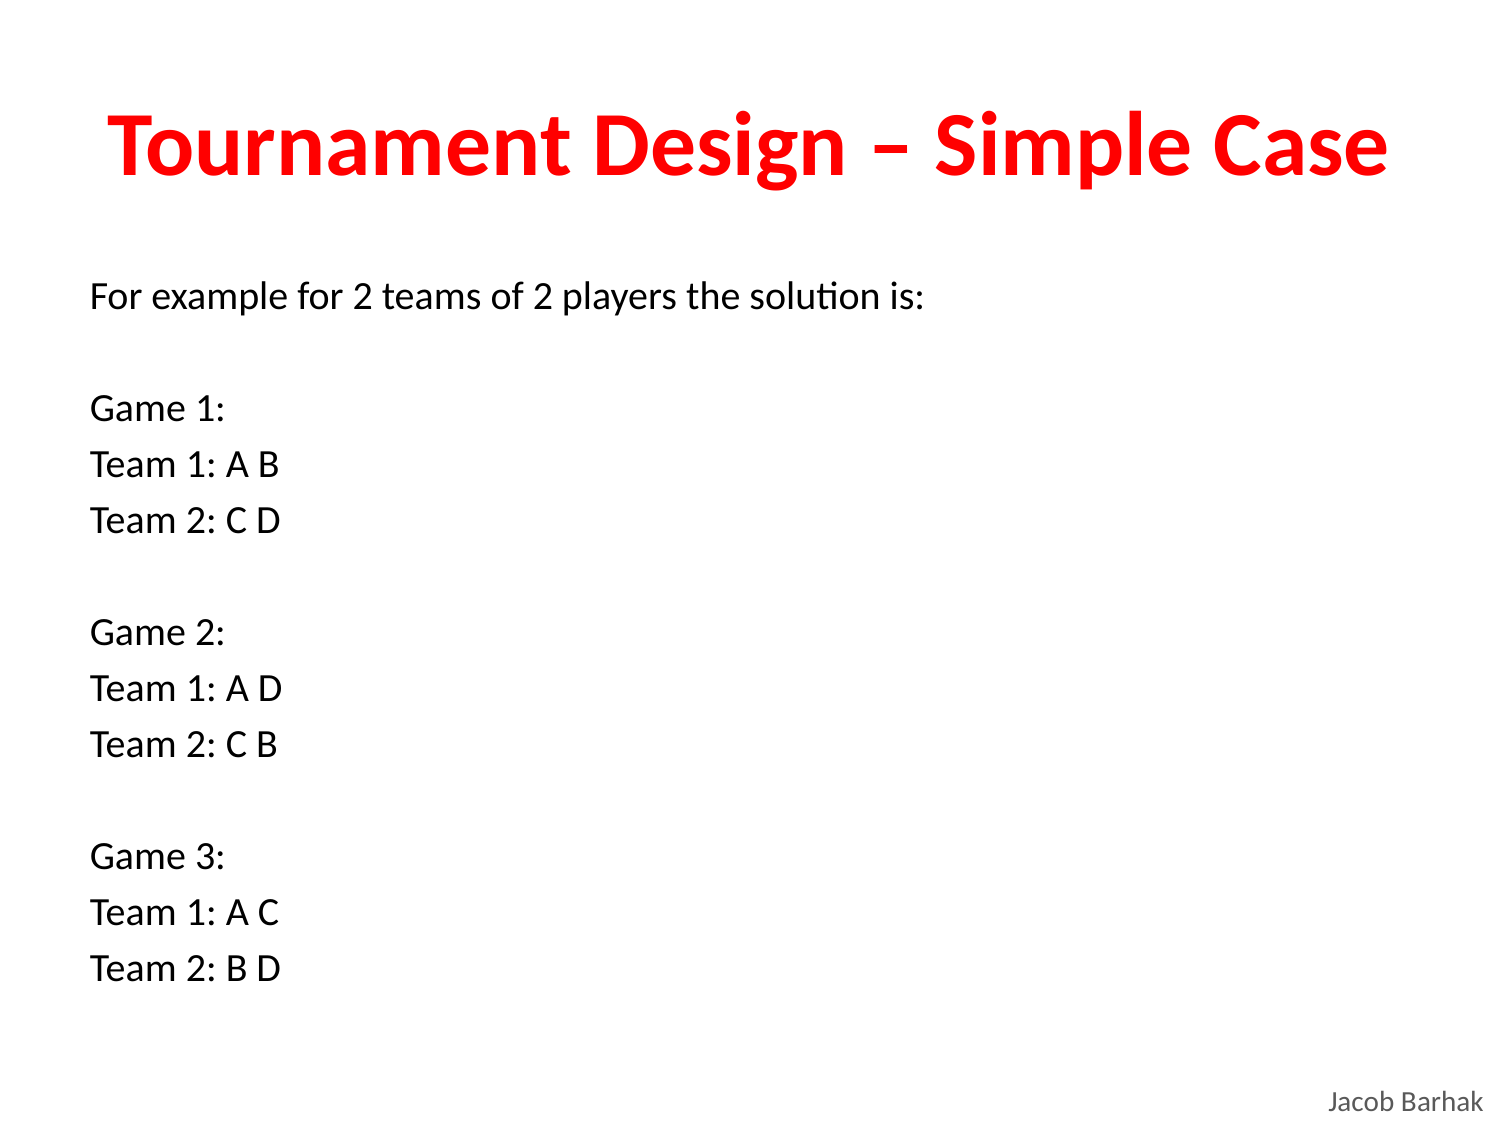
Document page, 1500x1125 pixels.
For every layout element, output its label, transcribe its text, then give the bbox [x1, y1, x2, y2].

text_box For example for 2 teams of 2 players the solution is: Game 1: Team 1: A B Team 2: C D Game 2: Team 1: A D Team 2: C B Game 3: Team 1: A C Team 2: B D [75, 262, 1425, 1005]
text_box Tournament Design – Simple Case [75, 45, 1425, 233]
